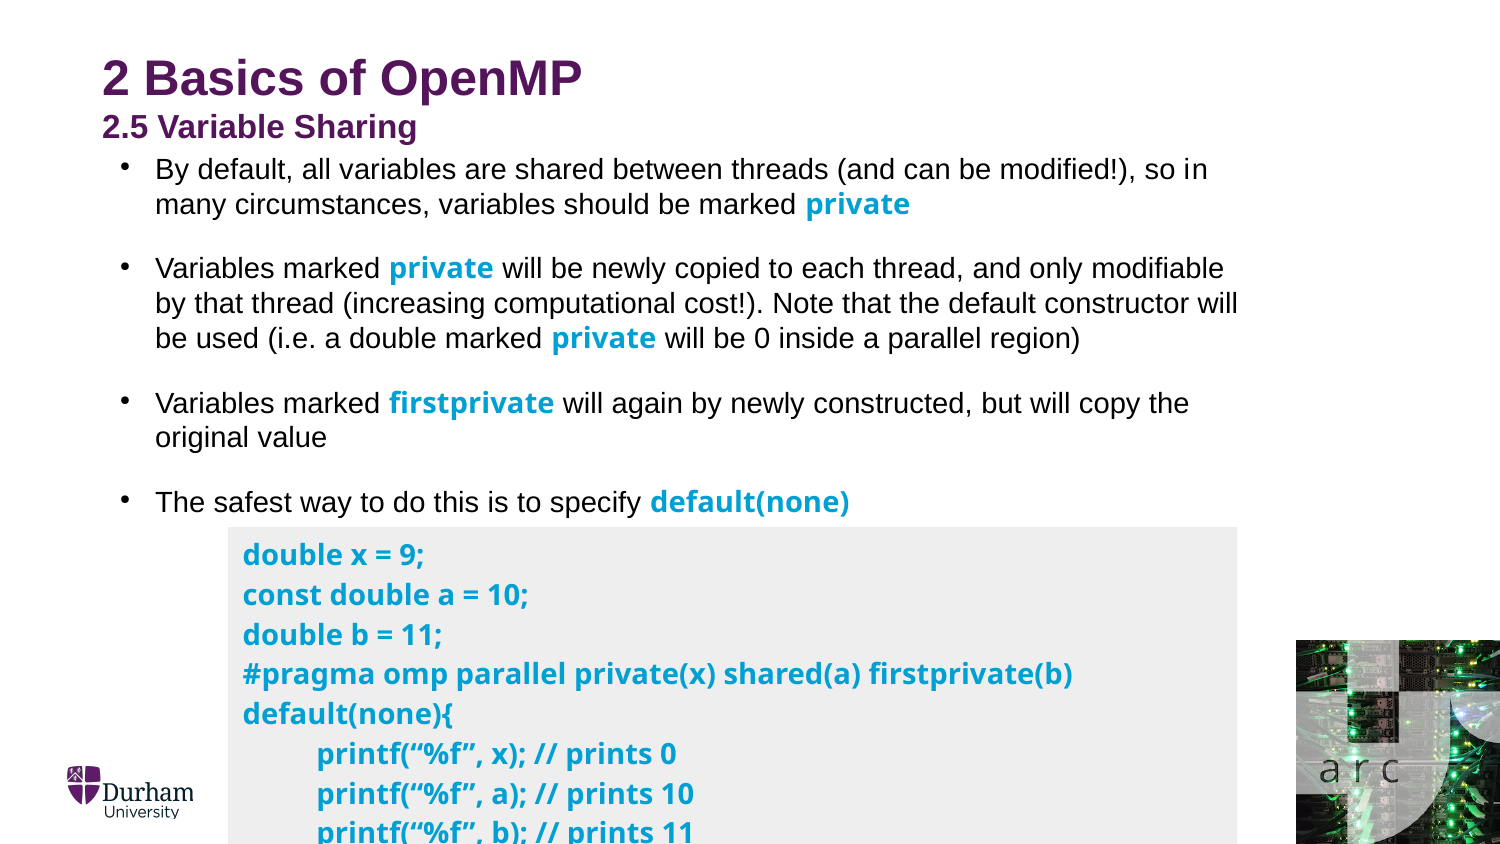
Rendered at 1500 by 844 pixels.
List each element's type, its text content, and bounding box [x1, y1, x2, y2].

text_box double x = 9; const double a = 10; double b = 11; #pragma omp parallel private(x) shared(a) firstprivate(b) default(none){ printf(“%f”, x); // prints 0 printf(“%f”, a); // prints 10 printf(“%f”, b); // prints 11 } [227, 527, 1238, 837]
list By default, all variables are shared between threads (and can be modified!), so in many circumstances, variables should be marked private Variables marked private will be newly copied to each thread, and only modifiable by that thread (increasing computational cost!). Note that the default constructor will be used (i.e. a double marked private will be 0 inside a parallel region) Variables marked firstprivate will again by newly constructed, but will copy the original value The safest way to do this is to specify default(none) [101, 150, 1264, 284]
title 2 Basics of OpenMP 2.5 Variable Sharing [101, 45, 1394, 151]
picture [1296, 640, 1500, 844]
picture [67, 766, 193, 819]
